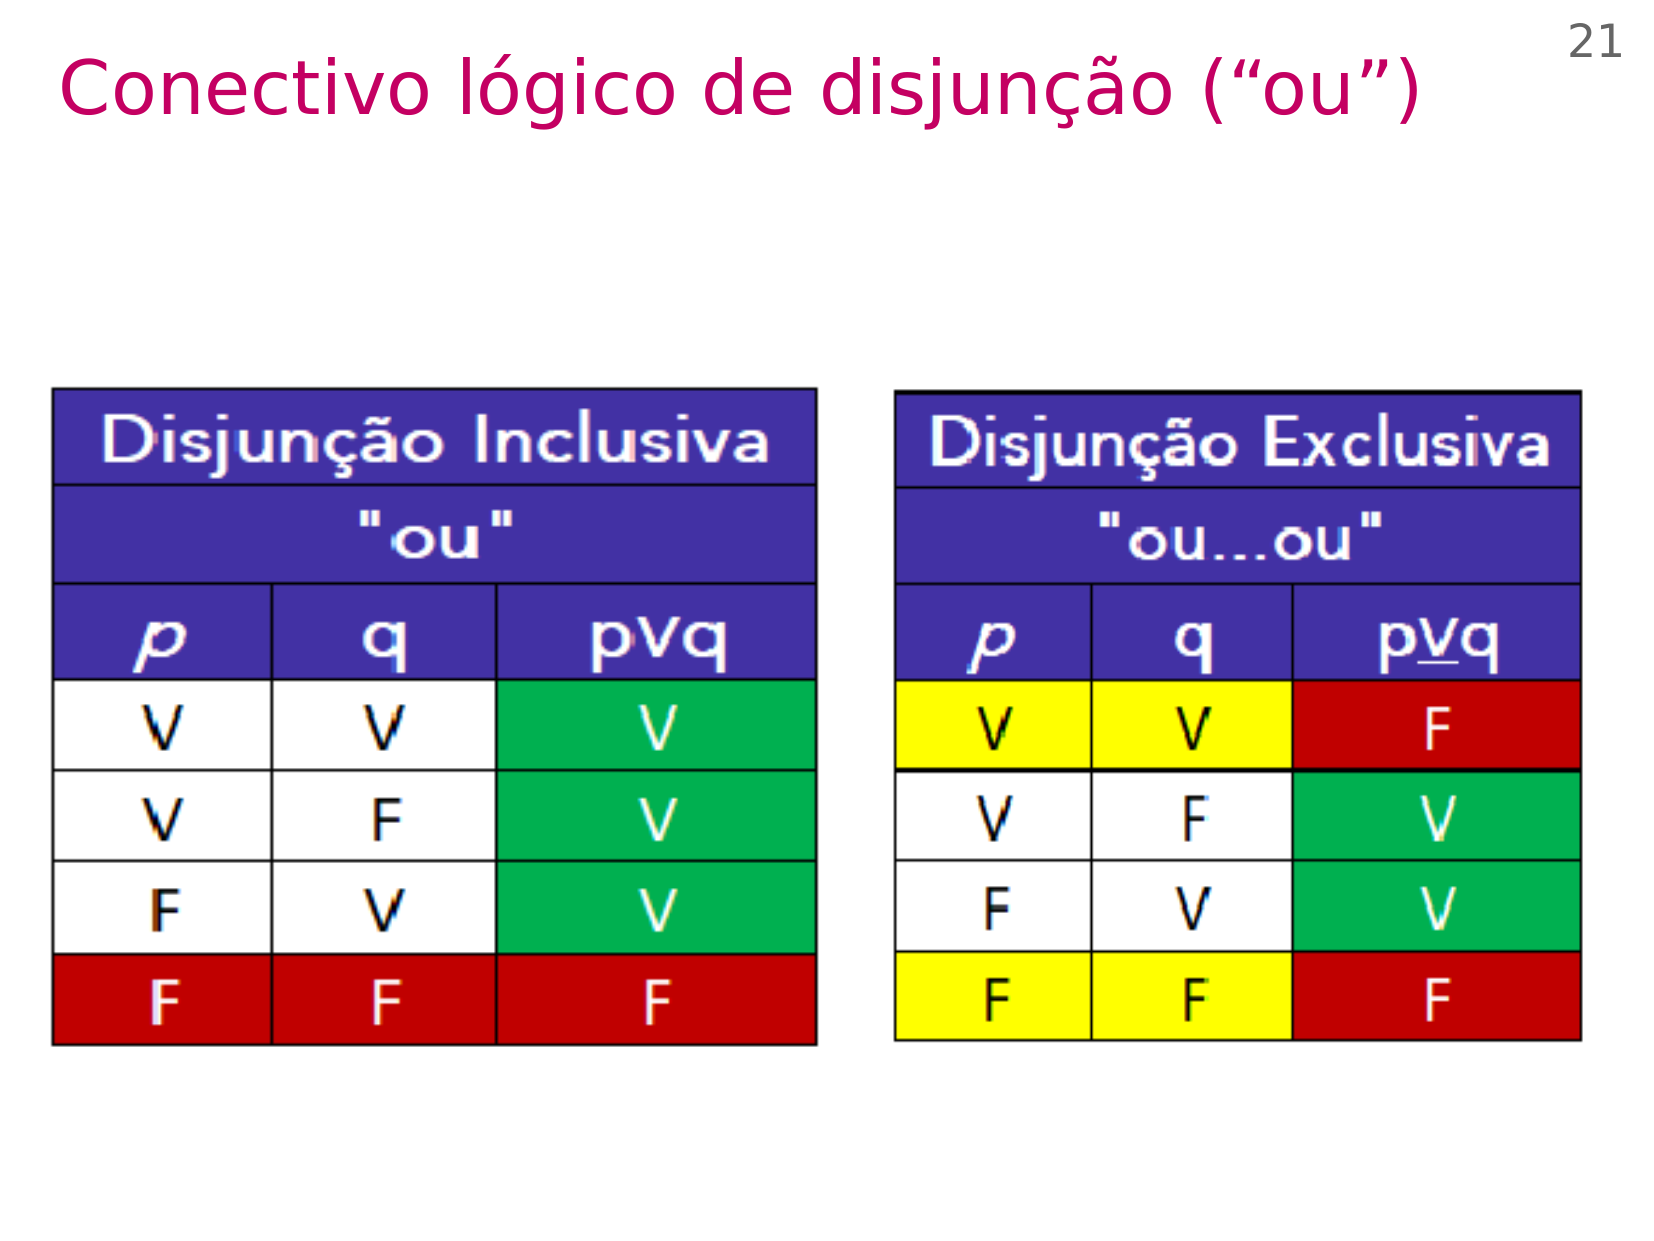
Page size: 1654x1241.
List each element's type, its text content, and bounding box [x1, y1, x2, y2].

picture [44, 383, 827, 1055]
title Conectivo lógico de disjunção (“ou”) [59, 29, 1625, 148]
picture [885, 383, 1595, 1055]
